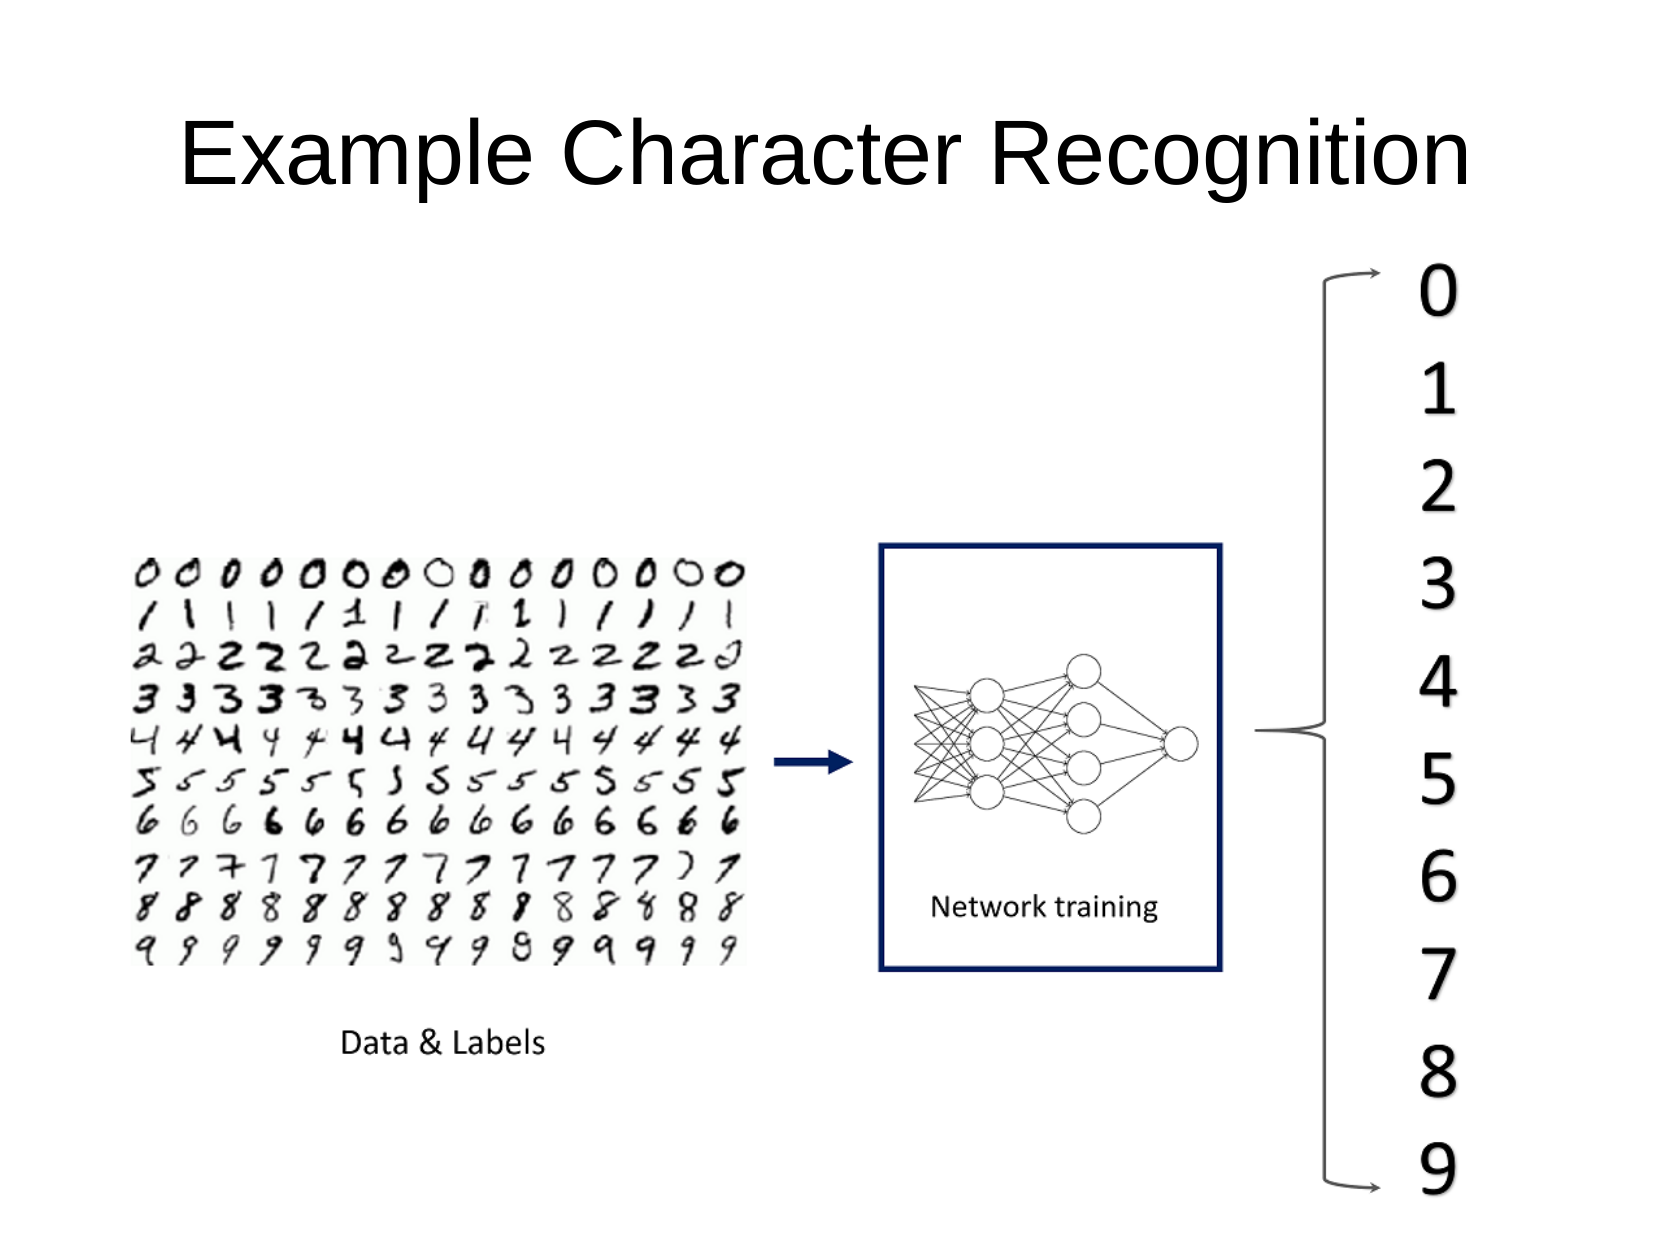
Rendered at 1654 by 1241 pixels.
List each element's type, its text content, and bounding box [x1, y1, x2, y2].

title Example Character Recognition [82, 49, 1571, 257]
picture [105, 241, 1534, 1216]
